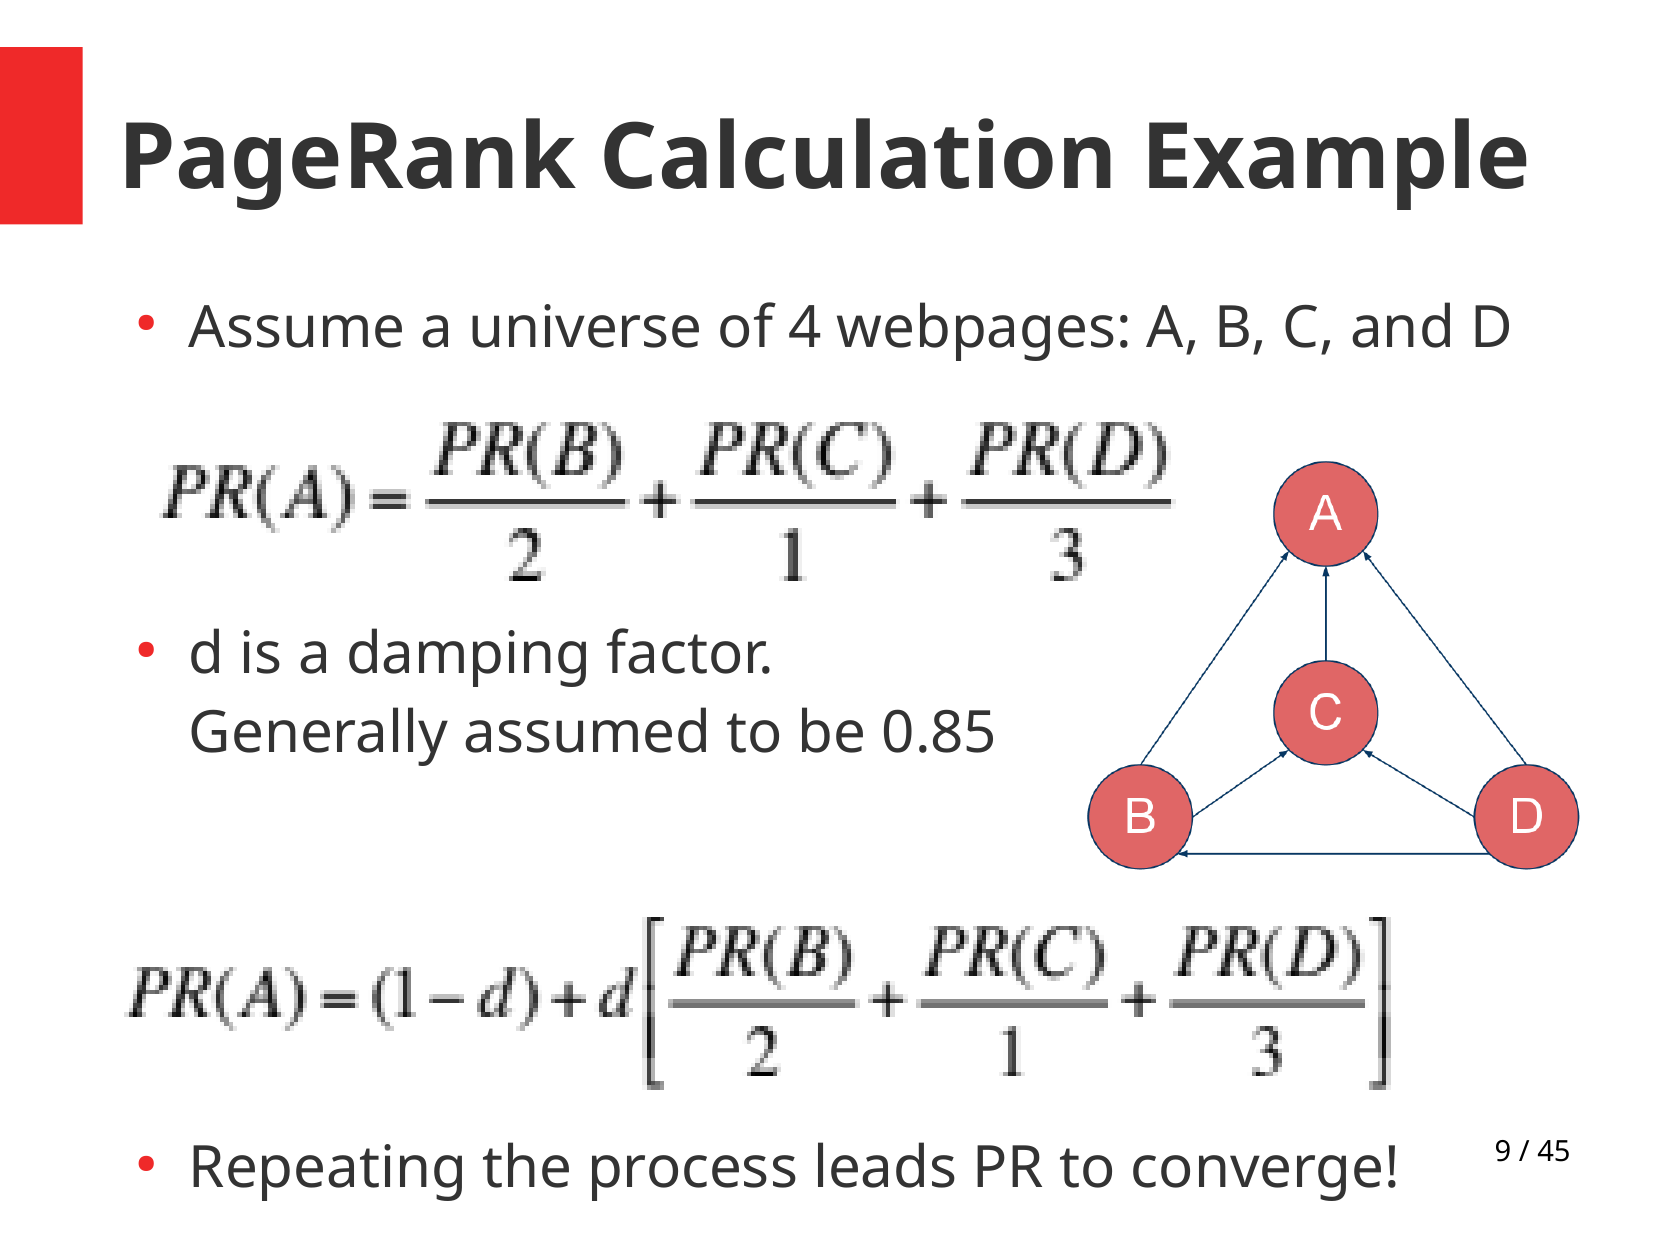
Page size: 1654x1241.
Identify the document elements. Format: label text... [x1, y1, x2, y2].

picture [116, 899, 1396, 1096]
list Assume a universe of 4 webpages: A, B, C, and D d is a damping factor. Generally assumed to be 0.85 Repeating the process leads PR to converge! [118, 285, 1536, 1074]
picture [150, 398, 1584, 872]
title PageRank Calculation Example [118, 49, 1571, 257]
